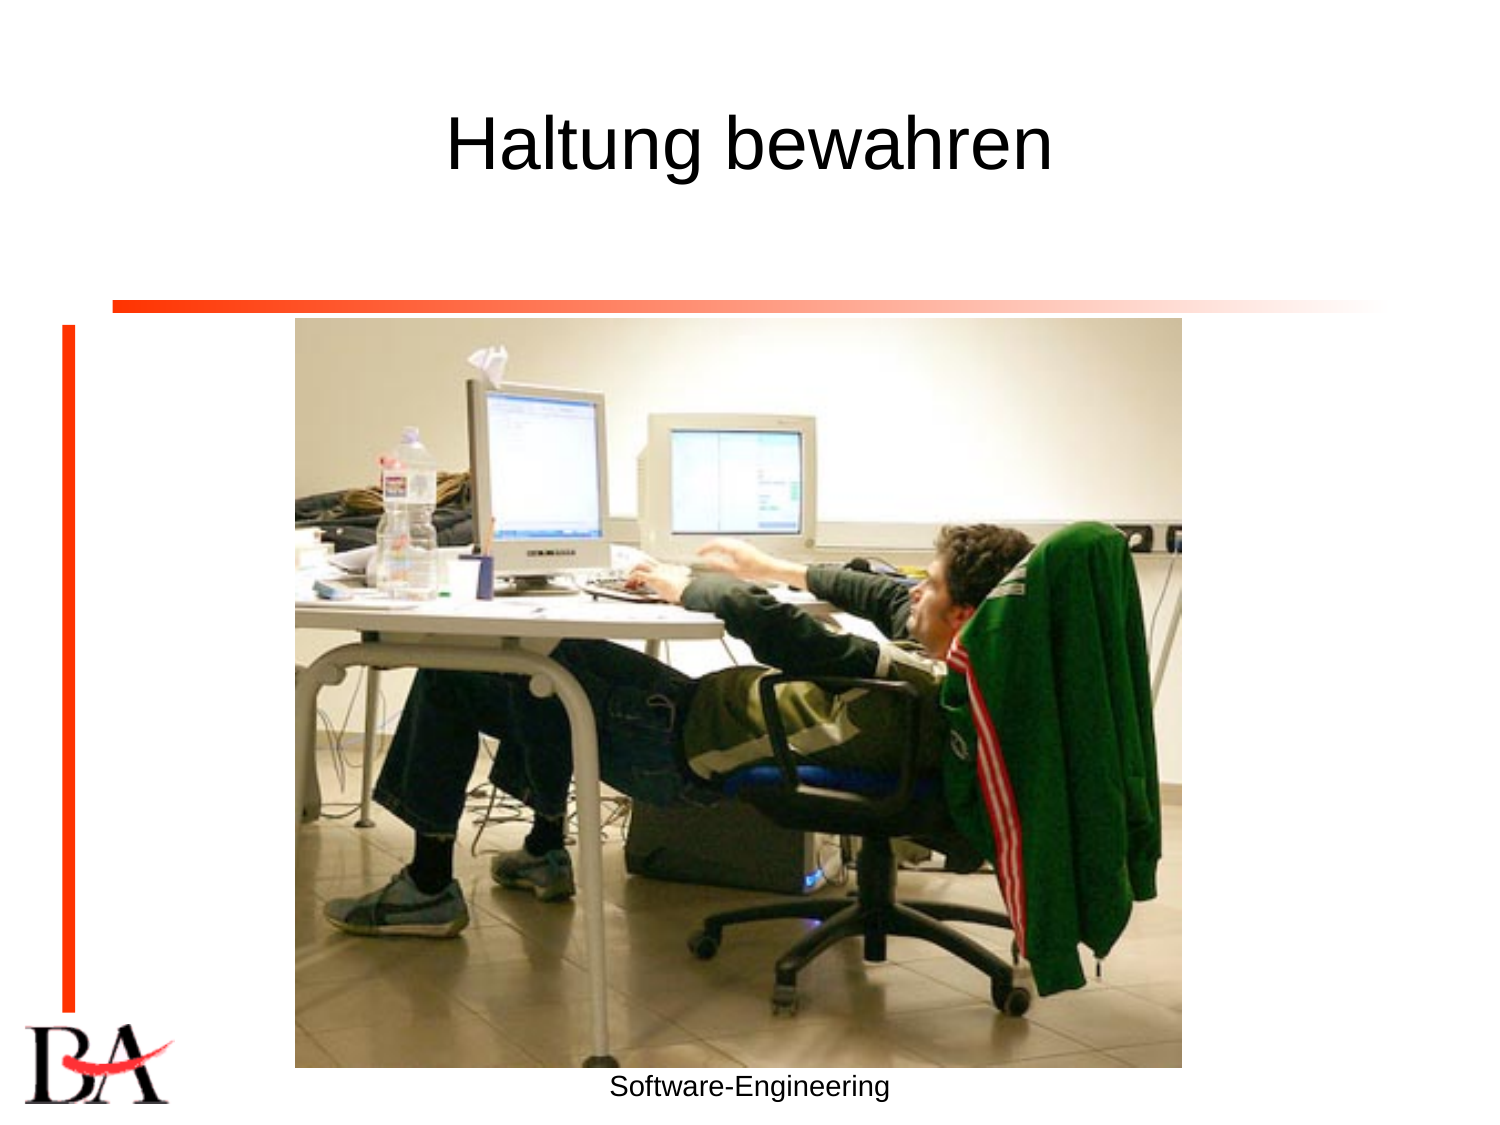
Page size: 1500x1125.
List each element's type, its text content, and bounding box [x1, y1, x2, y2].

title Haltung bewahren [112, 28, 1388, 259]
picture [24, 1024, 175, 1104]
picture [295, 318, 1182, 1068]
